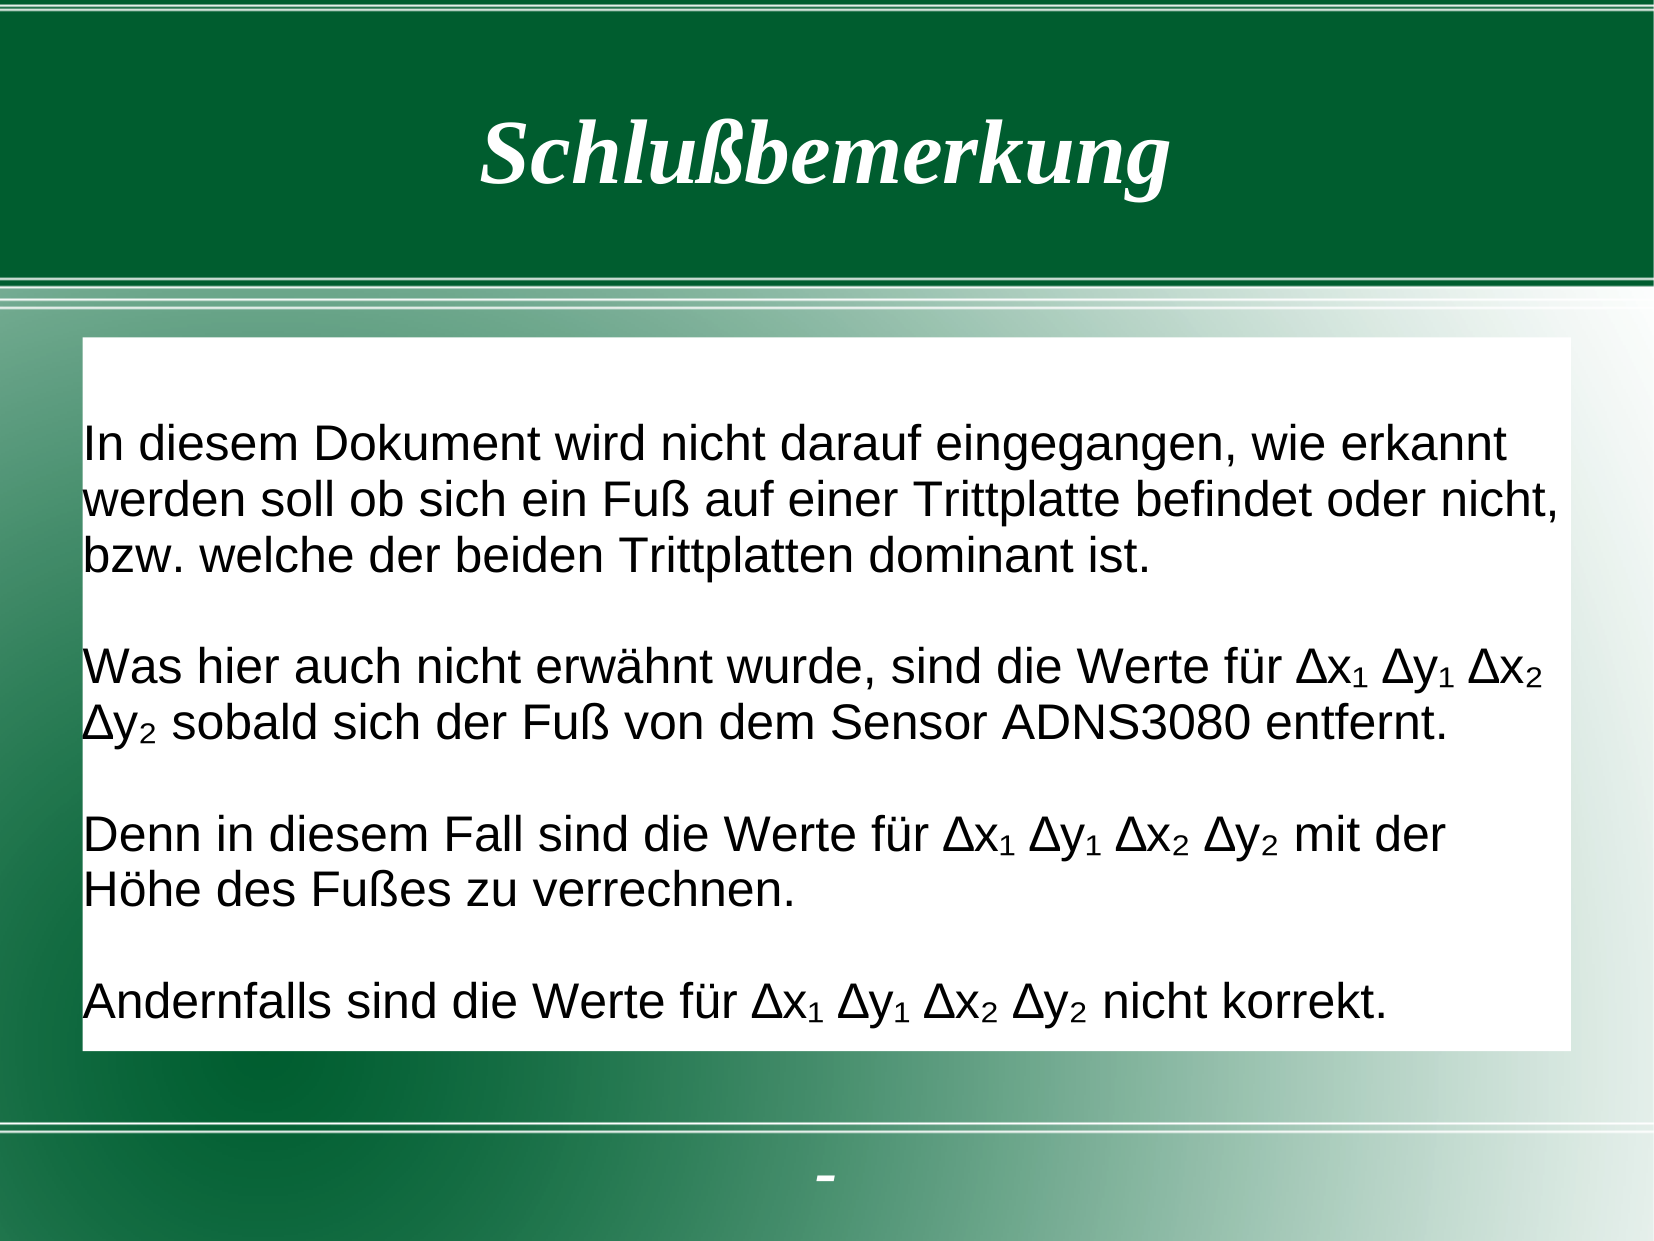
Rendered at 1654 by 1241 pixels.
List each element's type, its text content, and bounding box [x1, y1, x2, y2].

picture [0, 0, 1654, 1241]
title Schlußbemerkung [82, 49, 1571, 257]
subtitle In diesem Dokument wird nicht darauf eingegangen, wie erkannt werden soll ob sich ein Fuß auf einer Trittplatte befindet oder nicht, bzw. welche der beiden Trittplatten dominant ist. Was hier auch nicht erwähnt wurde, sind die Werte für ∆x₁ ∆y₁ ∆x₂ ∆y₂ sobald sich der Fuß von dem Sensor ADNS3080 entfernt. Denn in diesem Fall sind die Werte für ∆x₁ ∆y₁ ∆x₂ ∆y₂ mit der Höhe des Fußes zu verrechnen. Andernfalls sind die Werte für ∆x₁ ∆y₁ ∆x₂ ∆y₂ nicht korrekt. [82, 337, 1571, 1052]
title - [11, 1068, 1642, 1241]
